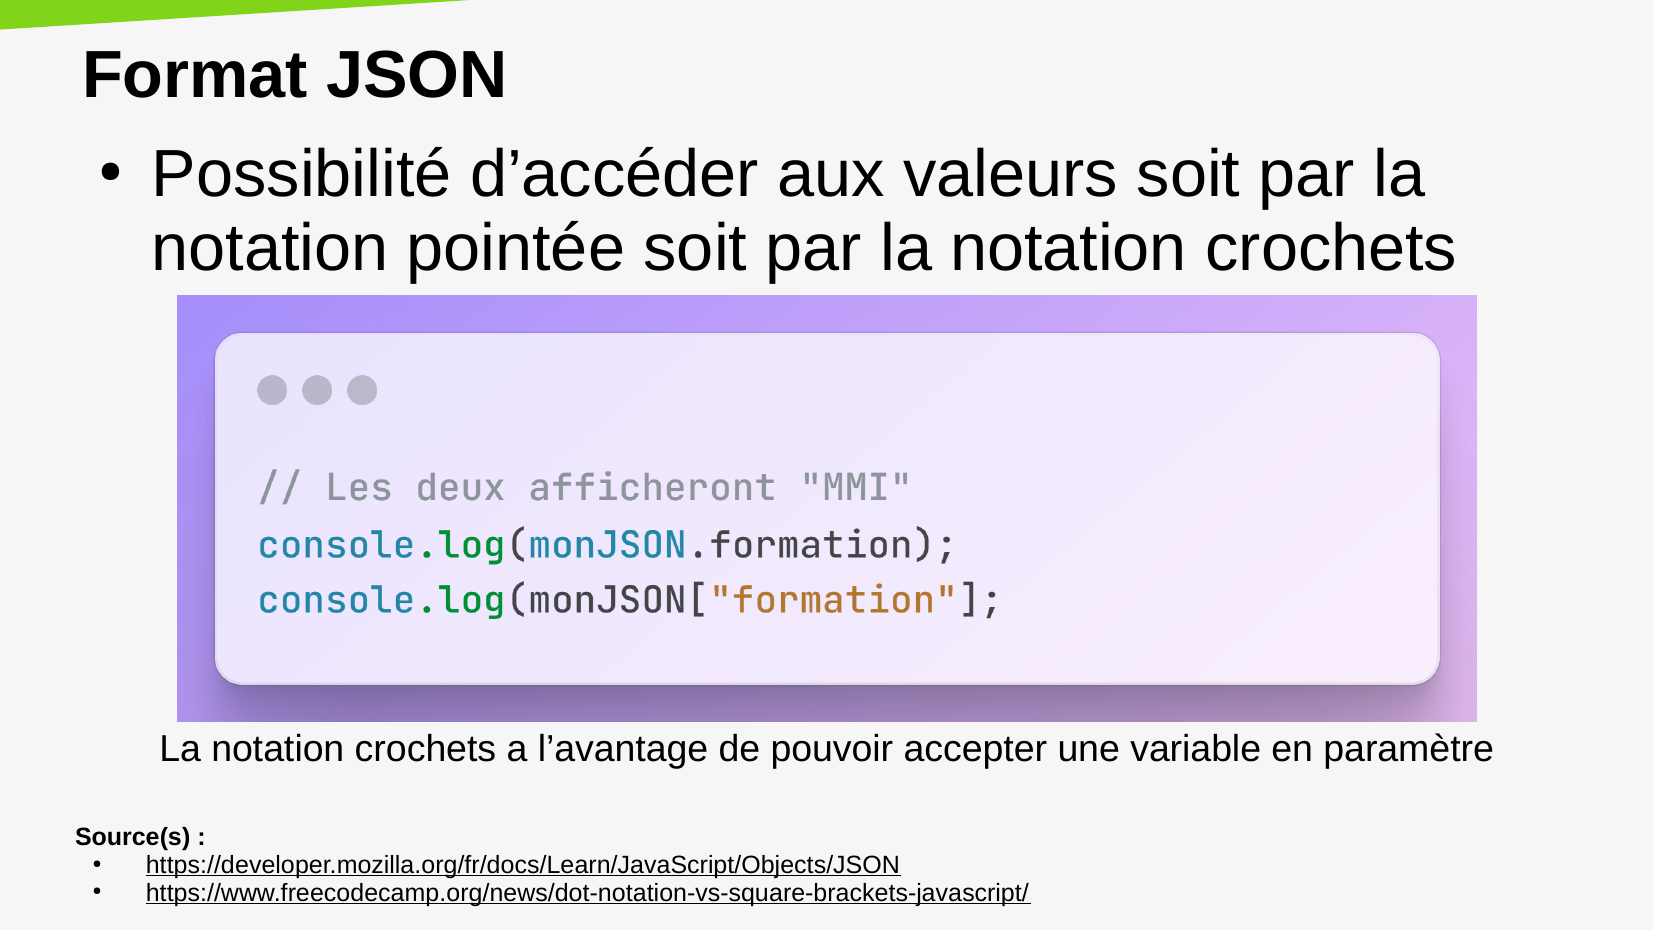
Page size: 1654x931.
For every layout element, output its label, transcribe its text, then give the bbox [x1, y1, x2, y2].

text_box La notation crochets a l’avantage de pouvoir accepter une variable en paramètre [88, 720, 1565, 820]
text_box [0, 0, 471, 30]
picture [177, 295, 1477, 720]
title Format JSON [82, 37, 1571, 114]
list Possibilité d’accéder aux valeurs soit par la notation pointée soit par la notation crochets [80, 135, 1620, 355]
text_box Source(s) : https://developer.mozilla.org/fr/docs/Learn/JavaScript/Objects/JSON https://www.freecodecamp.org/news/dot-notation-vs-square-brackets-javascript/ [60, 815, 1546, 929]
